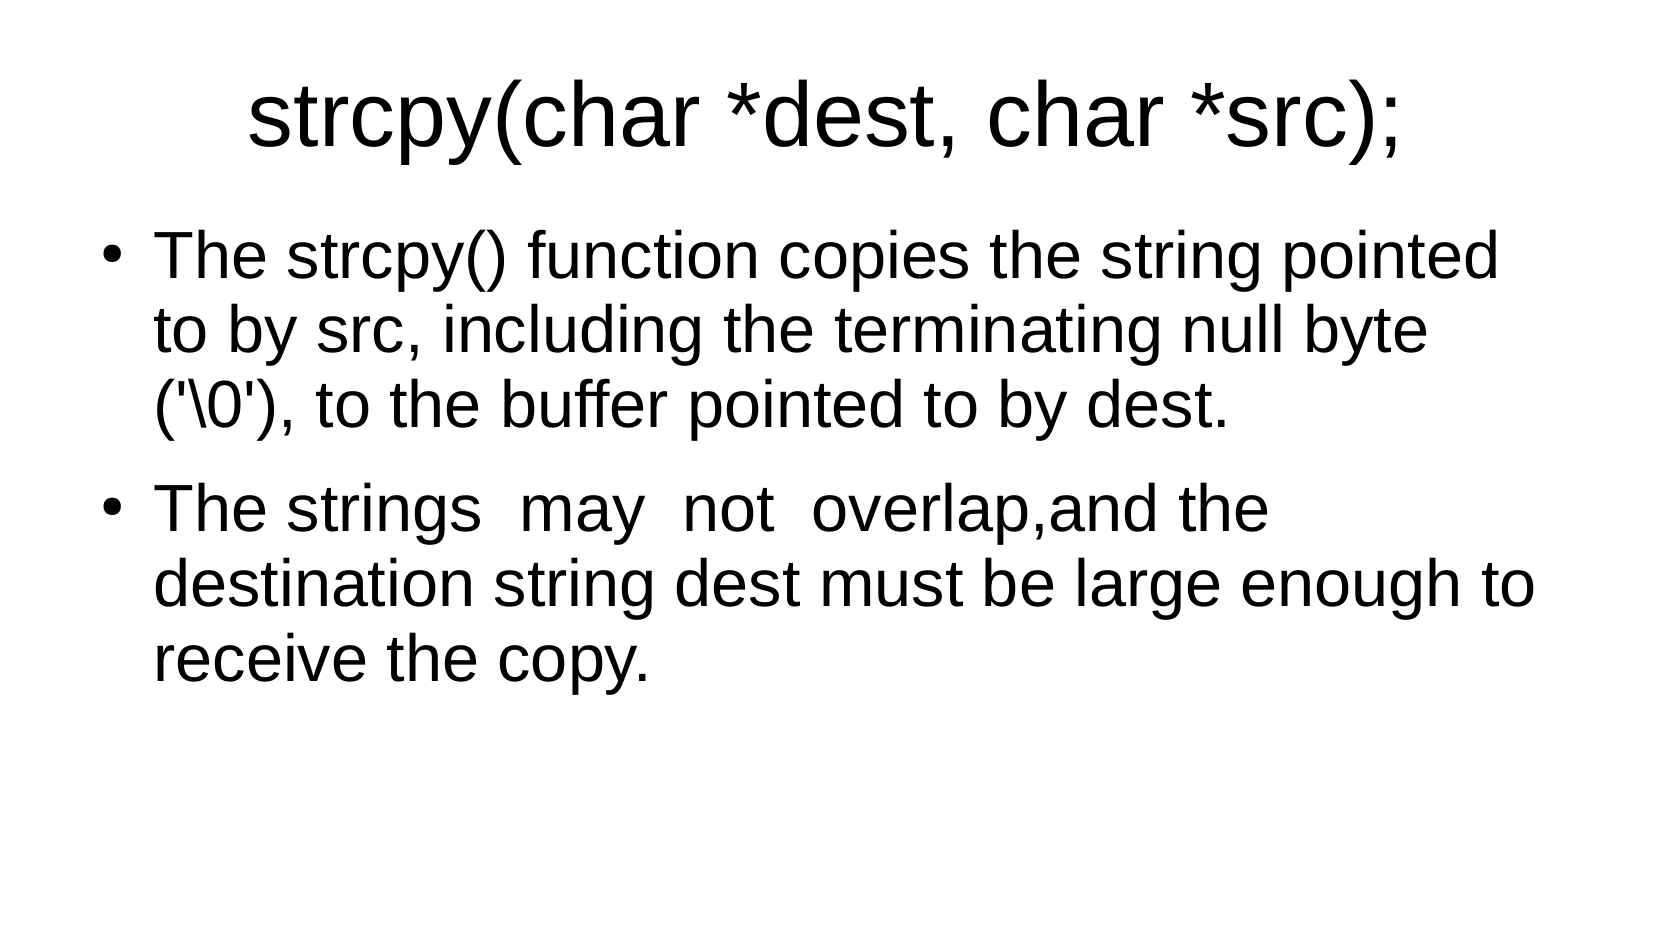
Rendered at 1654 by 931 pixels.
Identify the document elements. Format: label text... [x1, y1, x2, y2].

list The strcpy() function copies the string pointed to by src, including the terminating null byte ('\0'), to the buffer pointed to by dest. The strings may not overlap,and the destination string dest must be large enough to receive the copy. [82, 217, 1571, 758]
title strcpy(char *dest, char *src); [82, 37, 1571, 193]
